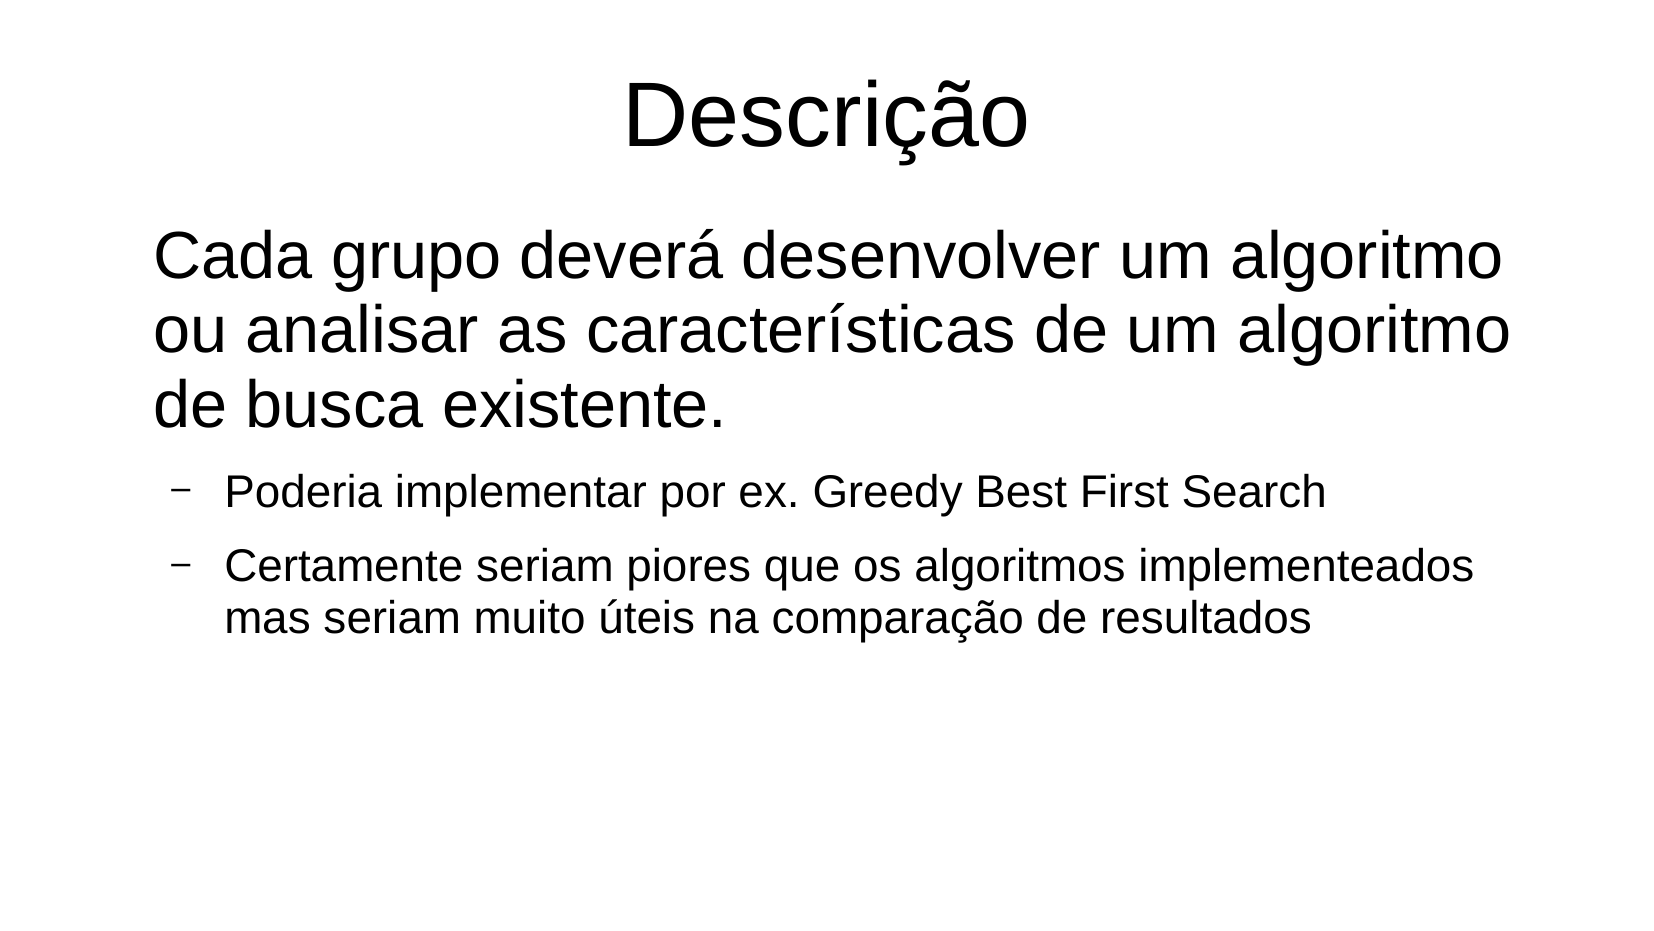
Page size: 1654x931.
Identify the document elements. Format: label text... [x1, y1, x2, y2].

list Cada grupo deverá desenvolver um algoritmo ou analisar as características de um algoritmo de busca existente. Poderia implementar por ex. Greedy Best First Search Certamente seriam piores que os algoritmos implementeados mas seriam muito úteis na comparação de resultados [82, 217, 1571, 758]
title Descrição [82, 37, 1571, 193]
